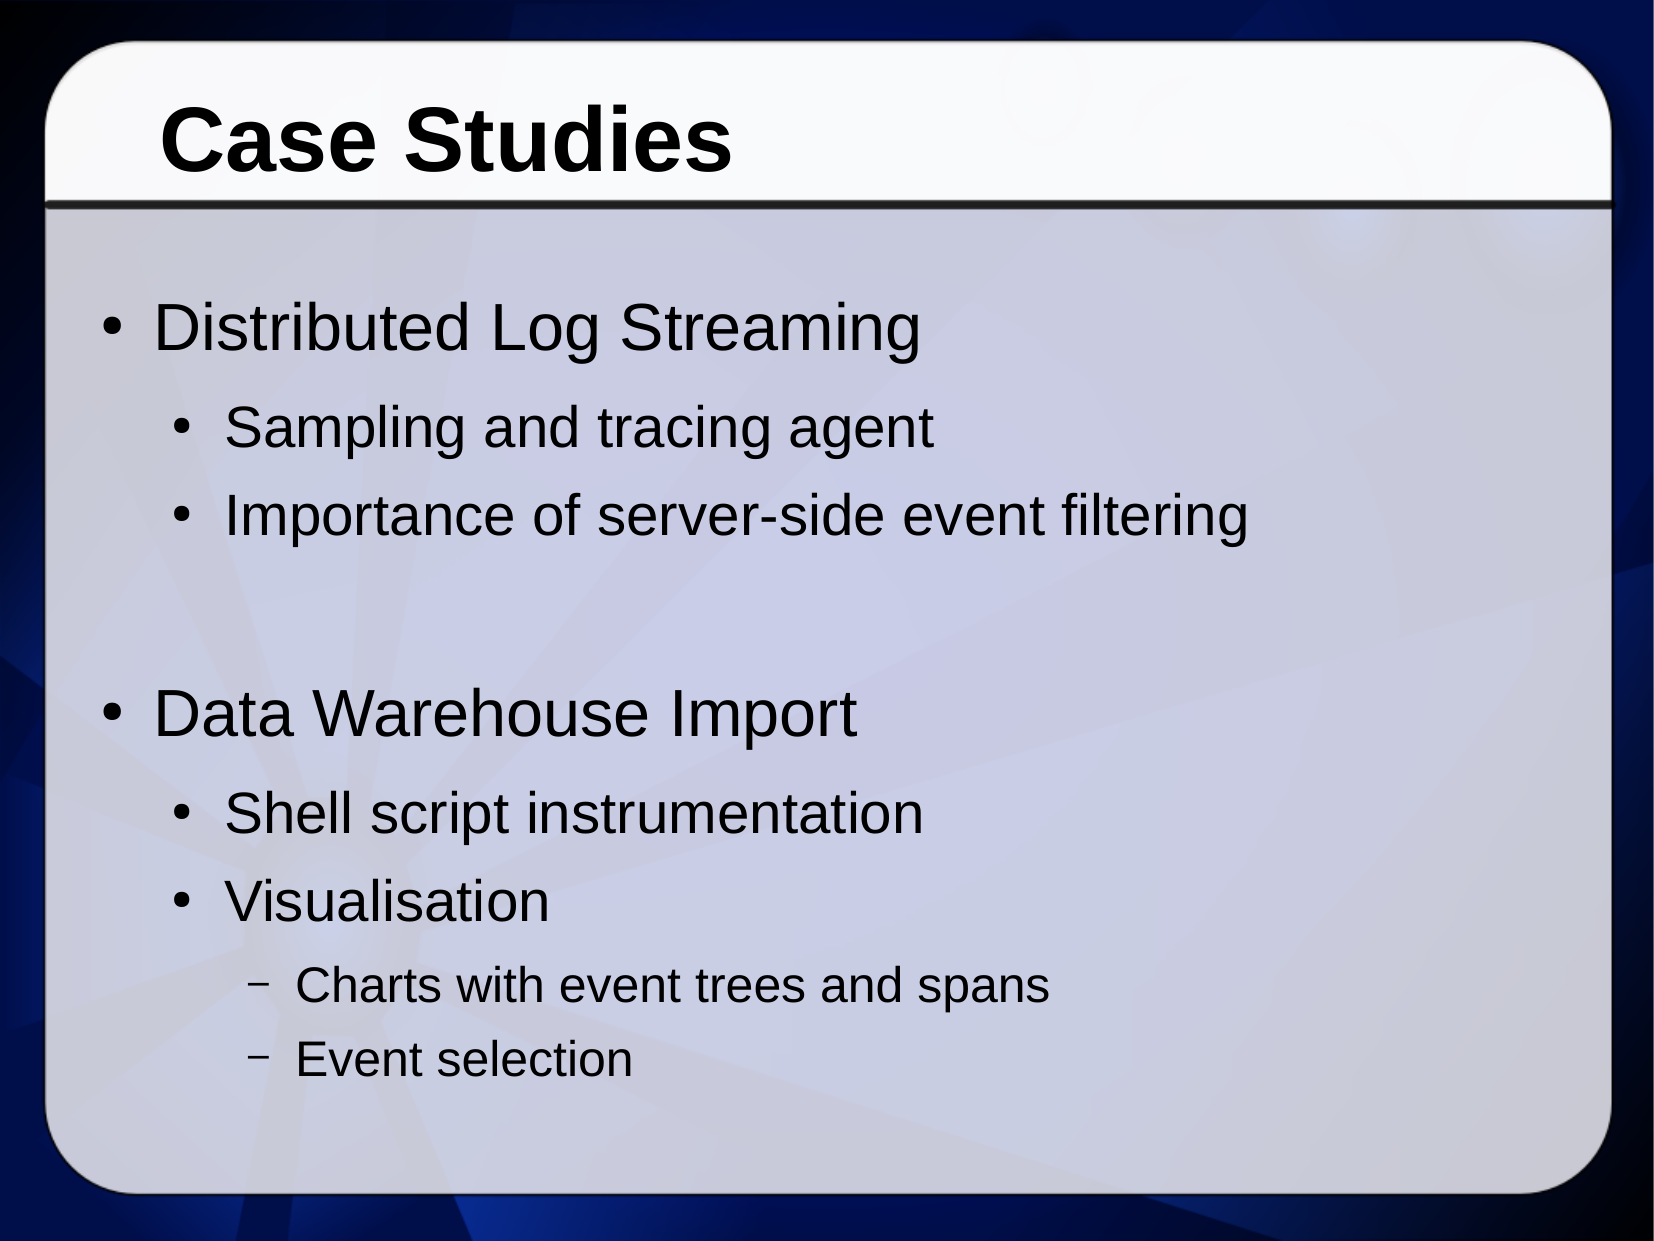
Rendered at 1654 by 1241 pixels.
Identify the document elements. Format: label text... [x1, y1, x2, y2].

list Distributed Log Streaming Sampling and tracing agent Importance of server-side event filtering Data Warehouse Import Shell script instrumentation Visualisation Charts with event trees and spans Event selection [82, 290, 1565, 1109]
picture [0, 0, 1654, 1241]
title Case Studies [82, 49, 1571, 231]
